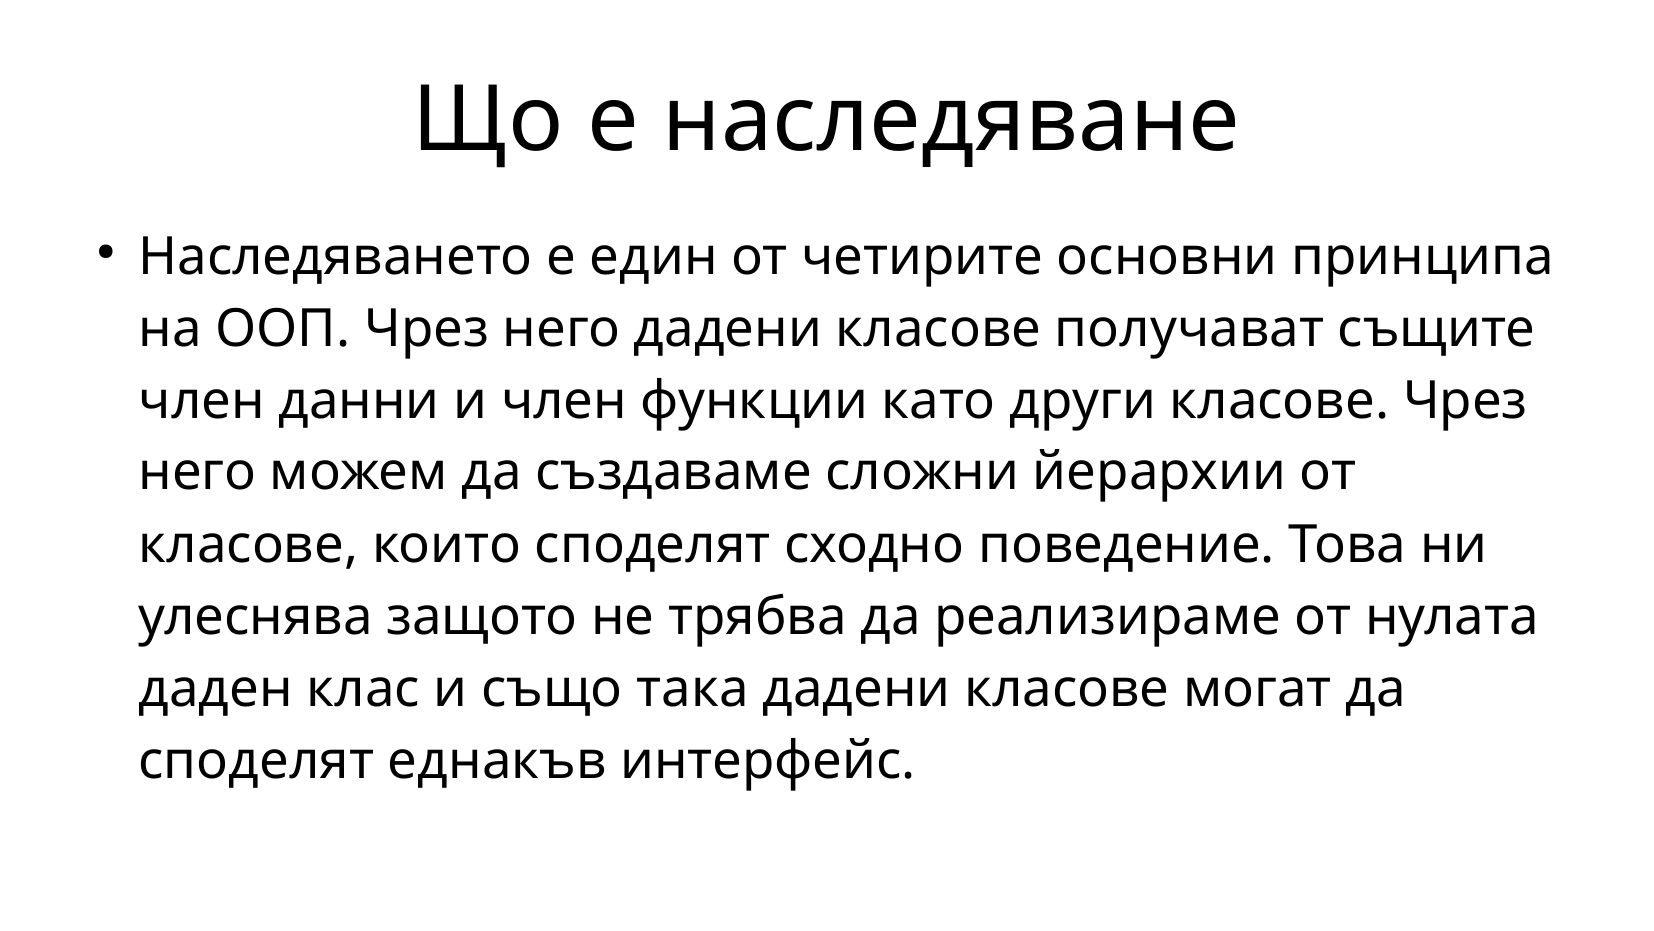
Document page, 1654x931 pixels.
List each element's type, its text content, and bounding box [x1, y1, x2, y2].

title Що е наследяване [82, 37, 1571, 193]
list Наследяването е един от четирите основни принципа на ООП. Чрез него дадени класове получават същите член данни и член функции като други класове. Чрез него можем да създаваме сложни йерархии от класове, които споделят сходно поведение. Това ни улеснява защото не трябва да реализираме от нулата даден клас и също така дадени класове могат да споделят еднакъв интерфейс. [82, 217, 1571, 863]
